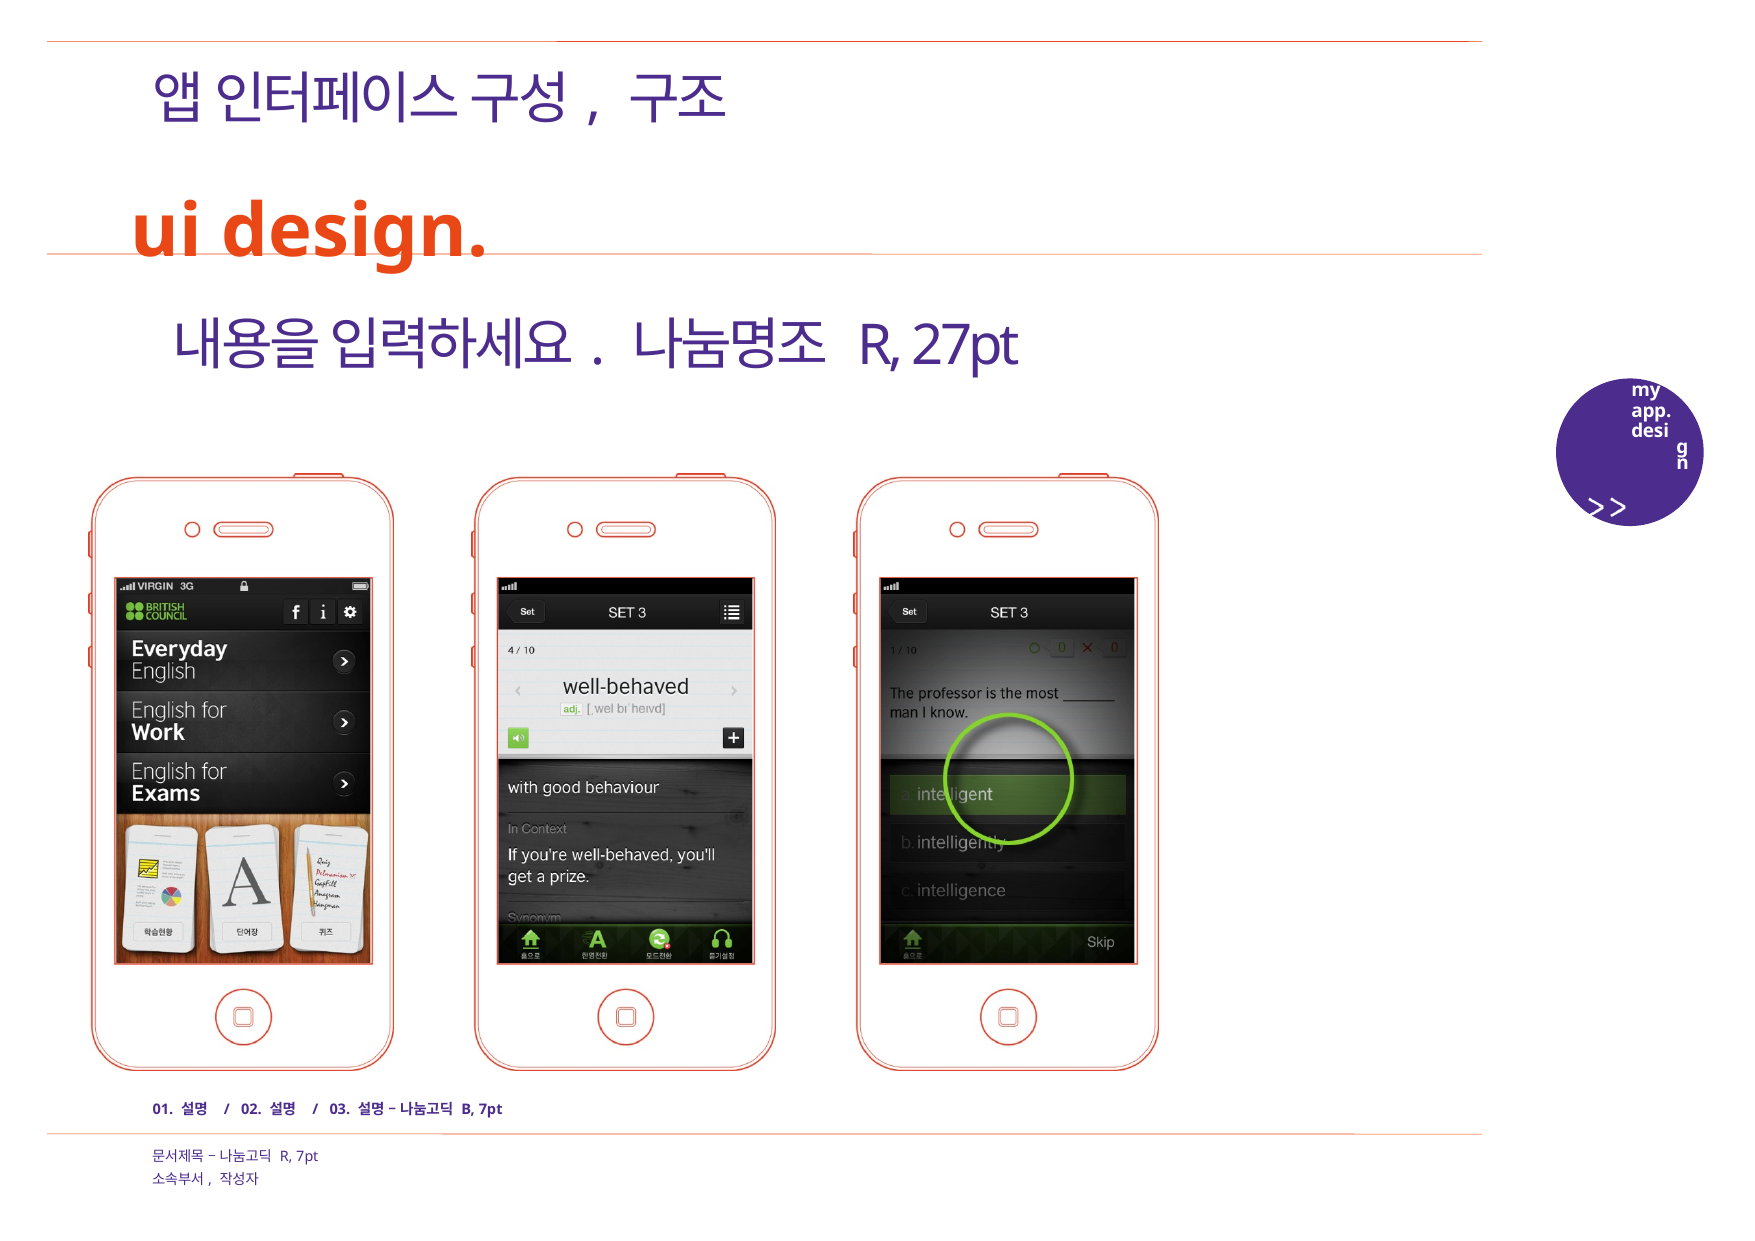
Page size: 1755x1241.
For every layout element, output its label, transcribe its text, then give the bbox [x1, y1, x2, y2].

list my app. design [1586, 386, 1675, 477]
list ui design. [88, 176, 1483, 279]
list 내용을 입력하세요. 나눔명조 R, 27pt [88, 320, 1483, 447]
picture [88, 473, 394, 1071]
list 01. 설명 / 02. 설명 / 03. 설명 – 나눔고딕 B, 7pt [88, 1100, 1483, 1127]
text_box [880, 578, 1135, 963]
text_box [116, 578, 371, 963]
text_box [498, 578, 753, 963]
picture [471, 473, 776, 1071]
list 앱 인터페이스 구성, 구조 [88, 53, 1483, 155]
picture [853, 473, 1159, 1071]
list 문서제목 – 나눔고딕 R, 7pt 소속부서, 작성자 [88, 1147, 1483, 1189]
